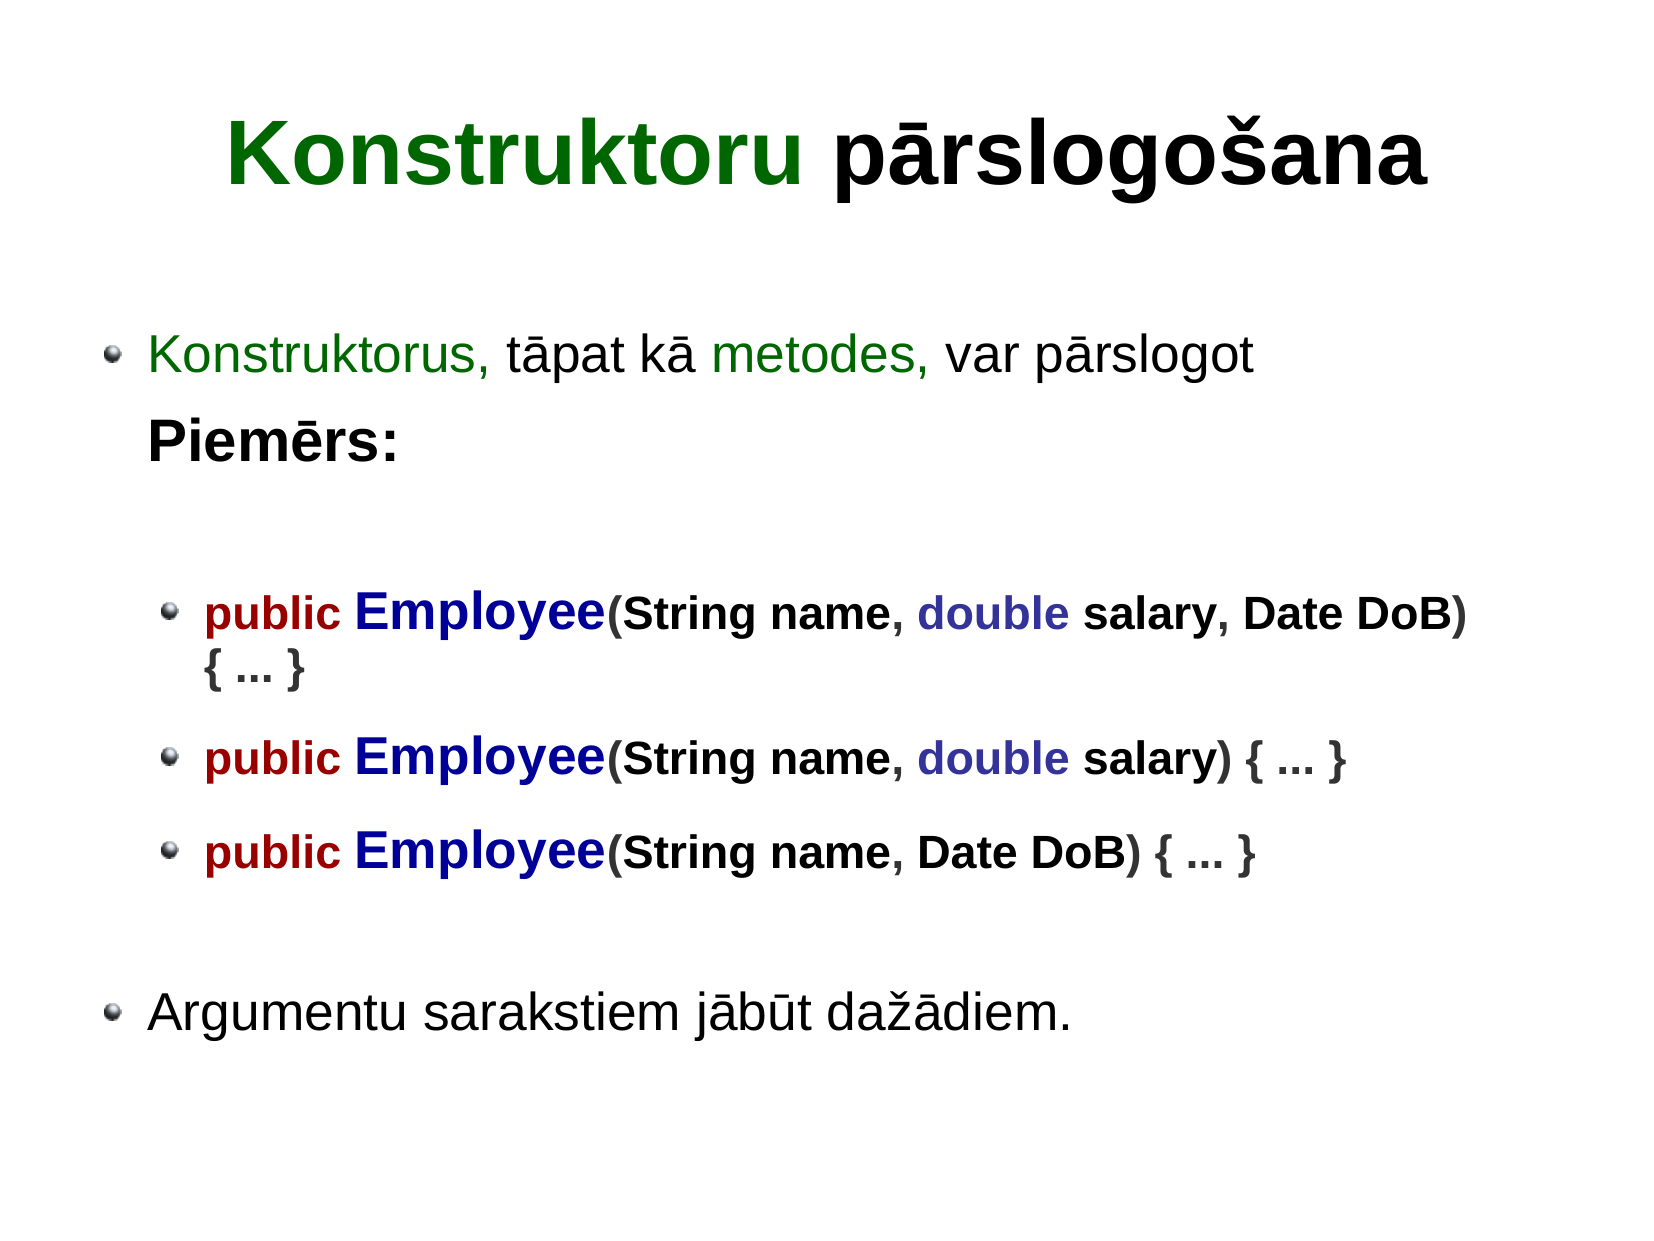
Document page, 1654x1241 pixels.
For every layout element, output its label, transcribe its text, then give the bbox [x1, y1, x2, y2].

list Konstruktorus, tāpat kā metodes, var pārslogot Piemērs: public Employee(String name, double salary, Date DoB) { ... } public Employee(String name, double salary) { ... } public Employee(String name, Date DoB) { ... } Argumentu sarakstiem jābūt dažādiem. [90, 323, 1546, 1043]
title Konstruktoru pārslogošana [82, 49, 1571, 257]
